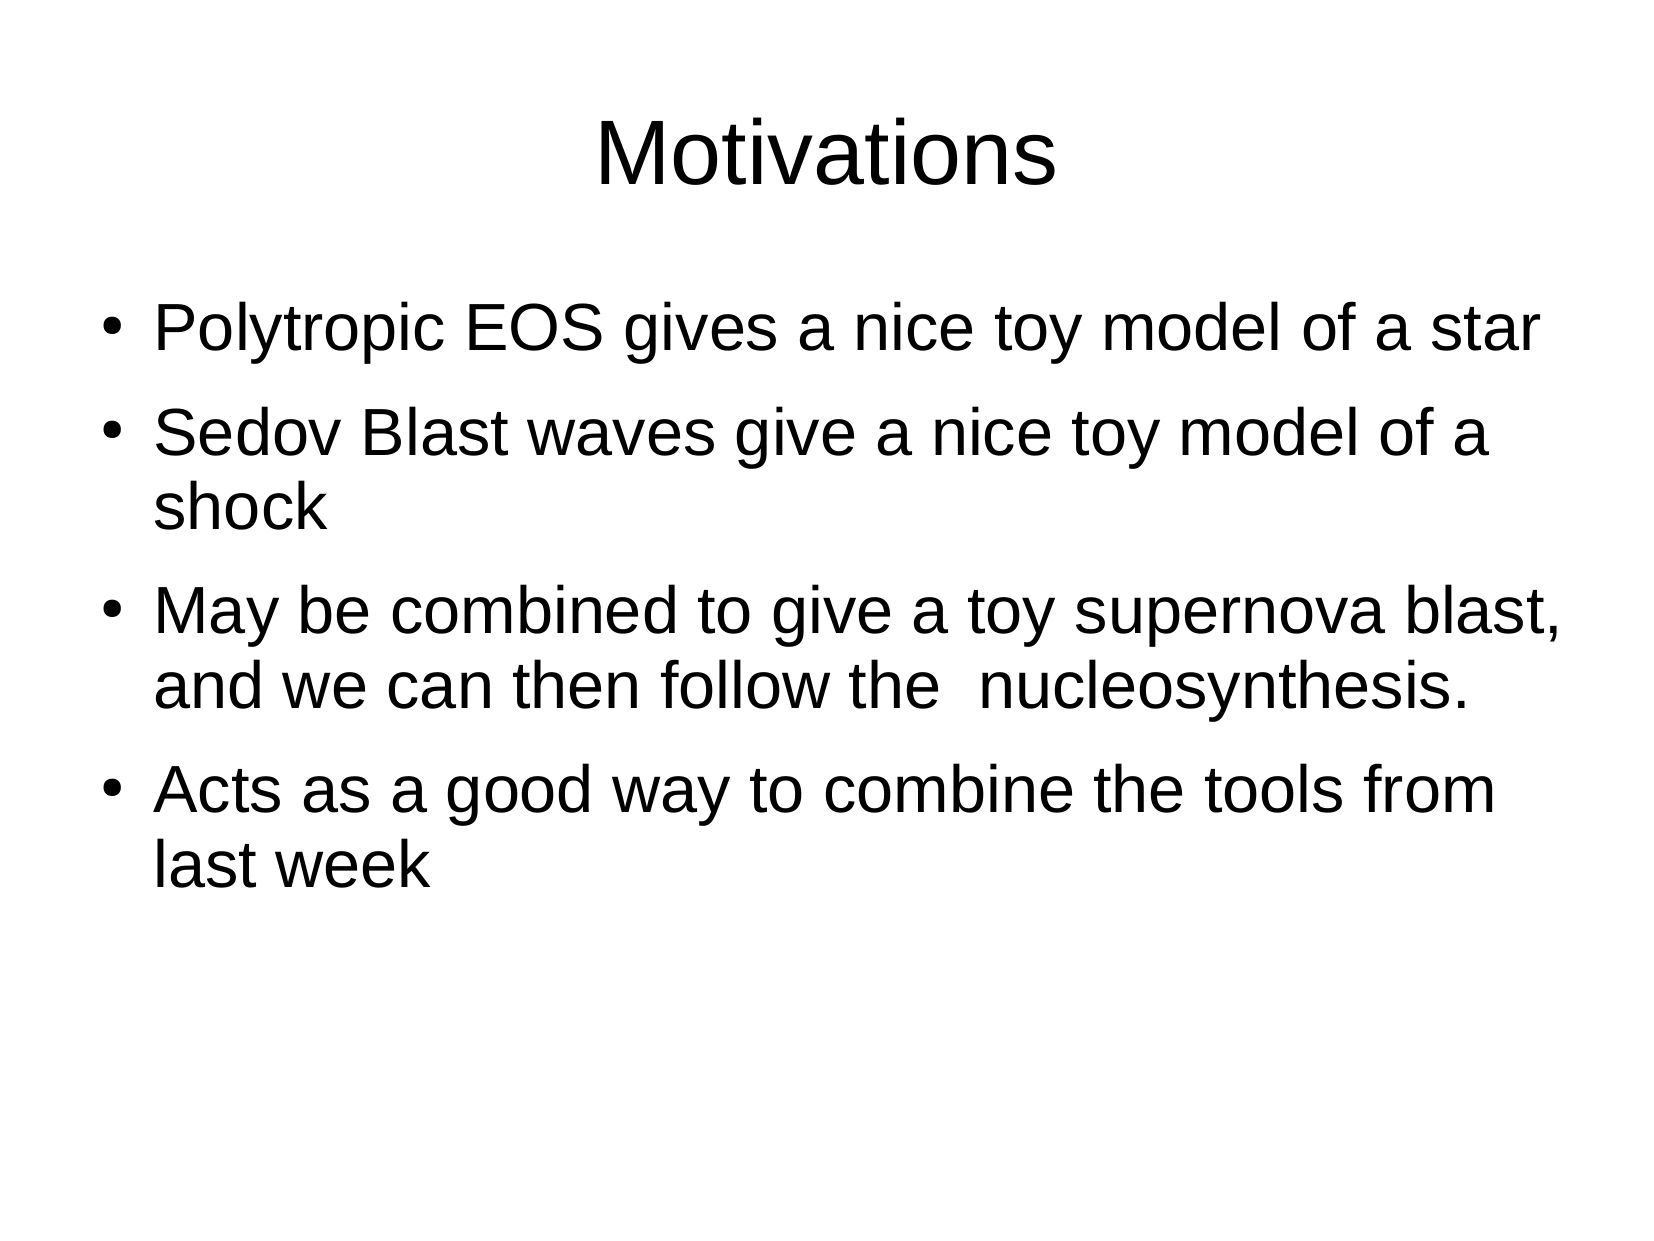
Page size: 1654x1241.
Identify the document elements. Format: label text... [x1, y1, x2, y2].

list Polytropic EOS gives a nice toy model of a star Sedov Blast waves give a nice toy model of a shock May be combined to give a toy supernova blast, and we can then follow the nucleosynthesis. Acts as a good way to combine the tools from last week [82, 290, 1571, 1109]
title Motivations [82, 49, 1571, 257]
